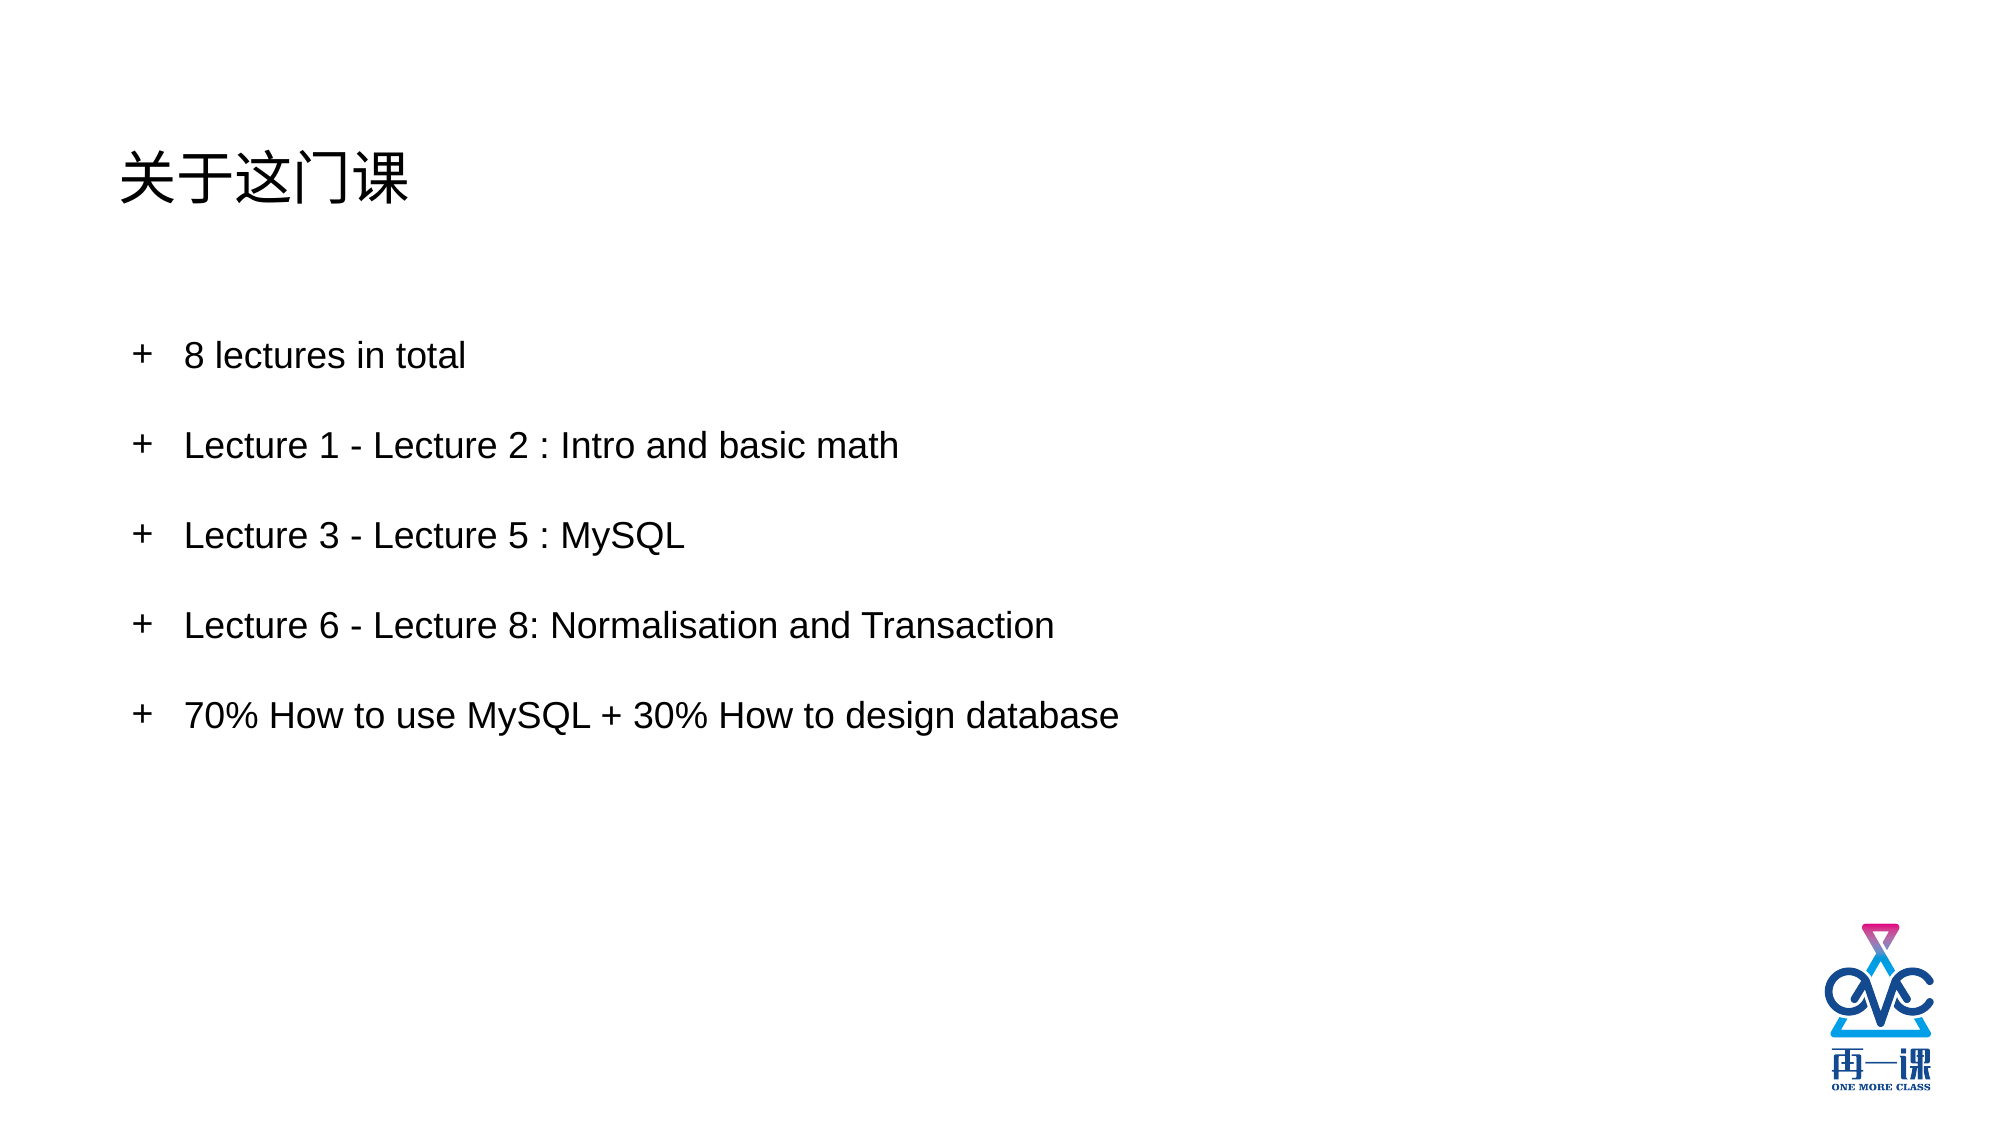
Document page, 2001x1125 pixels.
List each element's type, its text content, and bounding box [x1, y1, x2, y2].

title 关于这门课 [103, 99, 1397, 263]
text_box 8 lectures in total Lecture 1 - Lecture 2 : Intro and basic math Lecture 3 - Lecture 5 : MySQL Lecture 6 - Lecture 8: Normalisation and Transaction 70% How to use MySQL + 30% How to design database [93, 316, 1388, 752]
picture [1730, 858, 2001, 1125]
